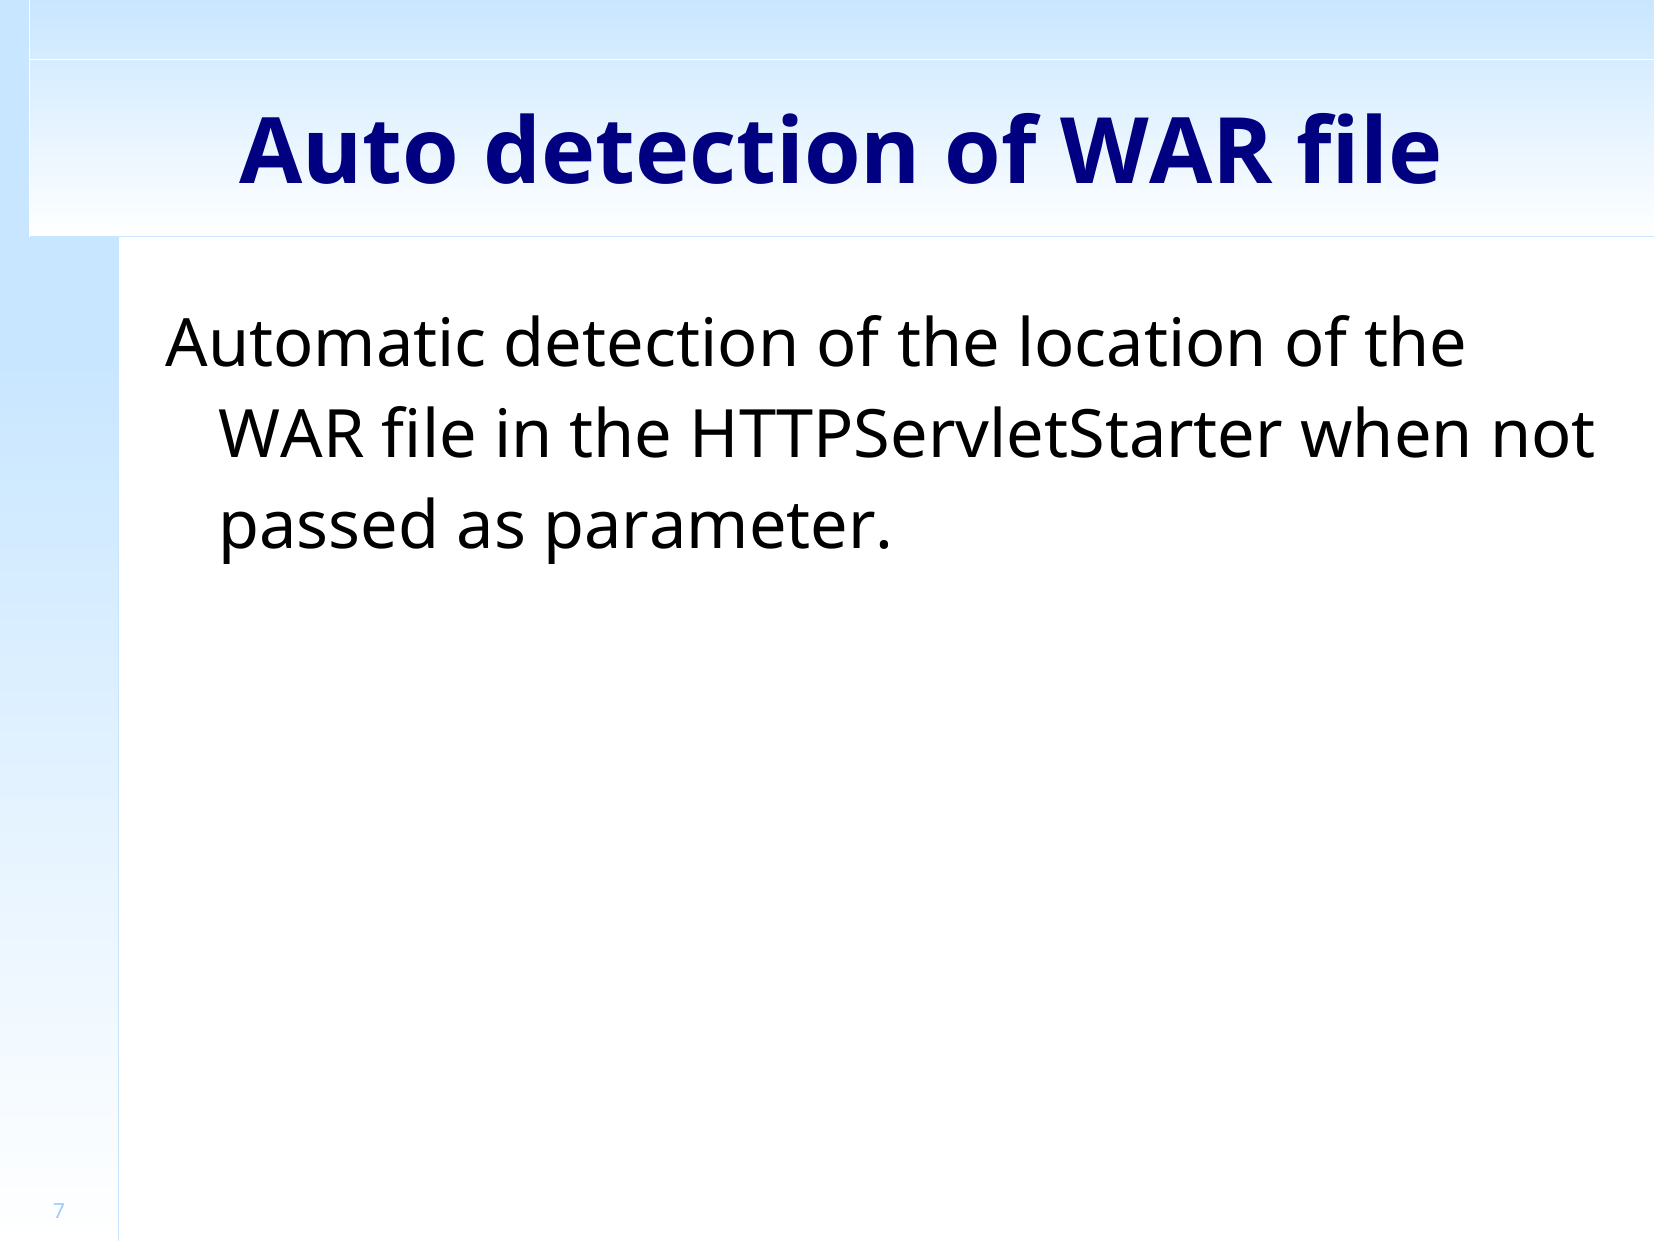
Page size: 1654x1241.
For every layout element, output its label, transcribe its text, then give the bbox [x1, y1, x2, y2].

title Auto detection of WAR file [29, 59, 1654, 237]
list Automatic detection of the location of the WAR file in the HTTPServletStarter when not passed as parameter. [147, 295, 1625, 1182]
